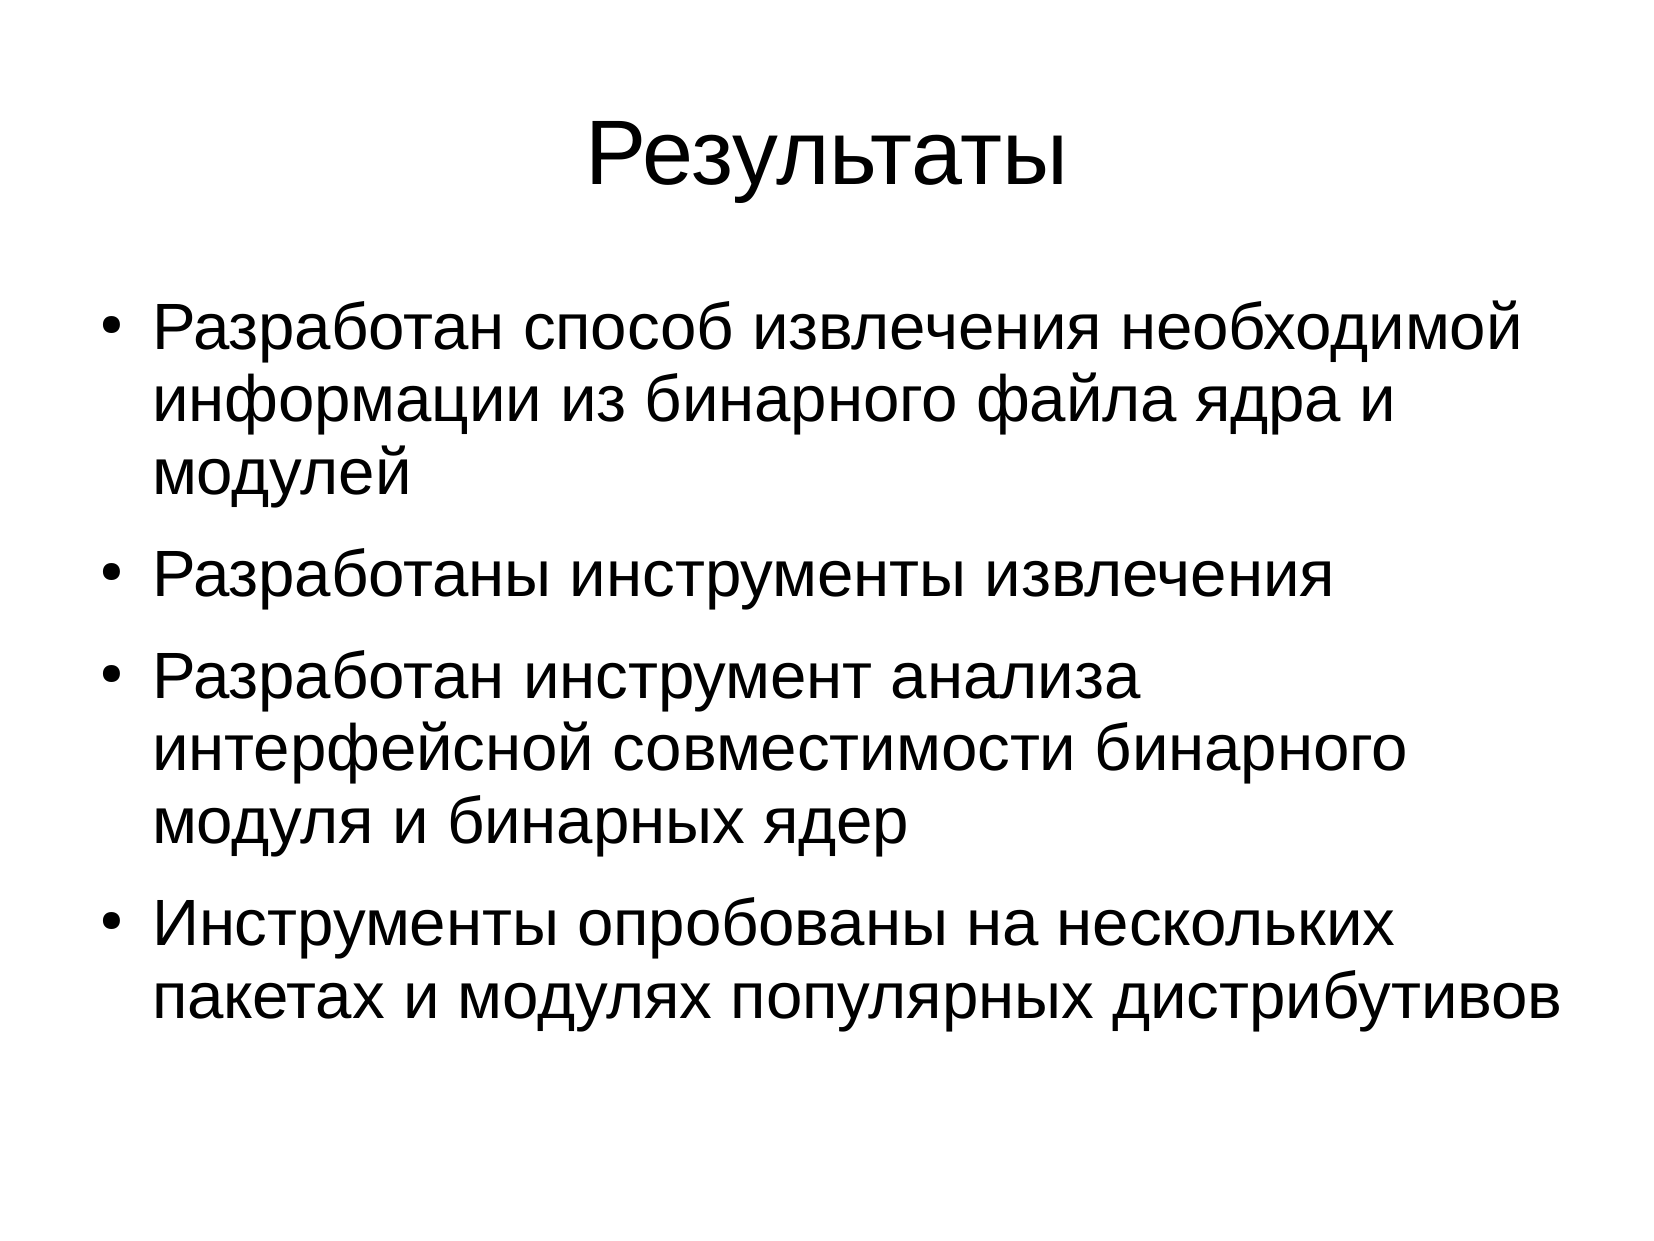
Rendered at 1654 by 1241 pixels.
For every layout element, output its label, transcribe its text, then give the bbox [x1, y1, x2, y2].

title Результаты [82, 56, 1571, 250]
list Разработан способ извлечения необходимой информации из бинарного файла ядра и модулей Разработаны инструменты извлечения Разработан инструмент анализа интерфейсной совместимости бинарного модуля и бинарных ядер Инструменты опробованы на нескольких пакетах и модулях популярных дистрибутивов [82, 290, 1571, 1109]
